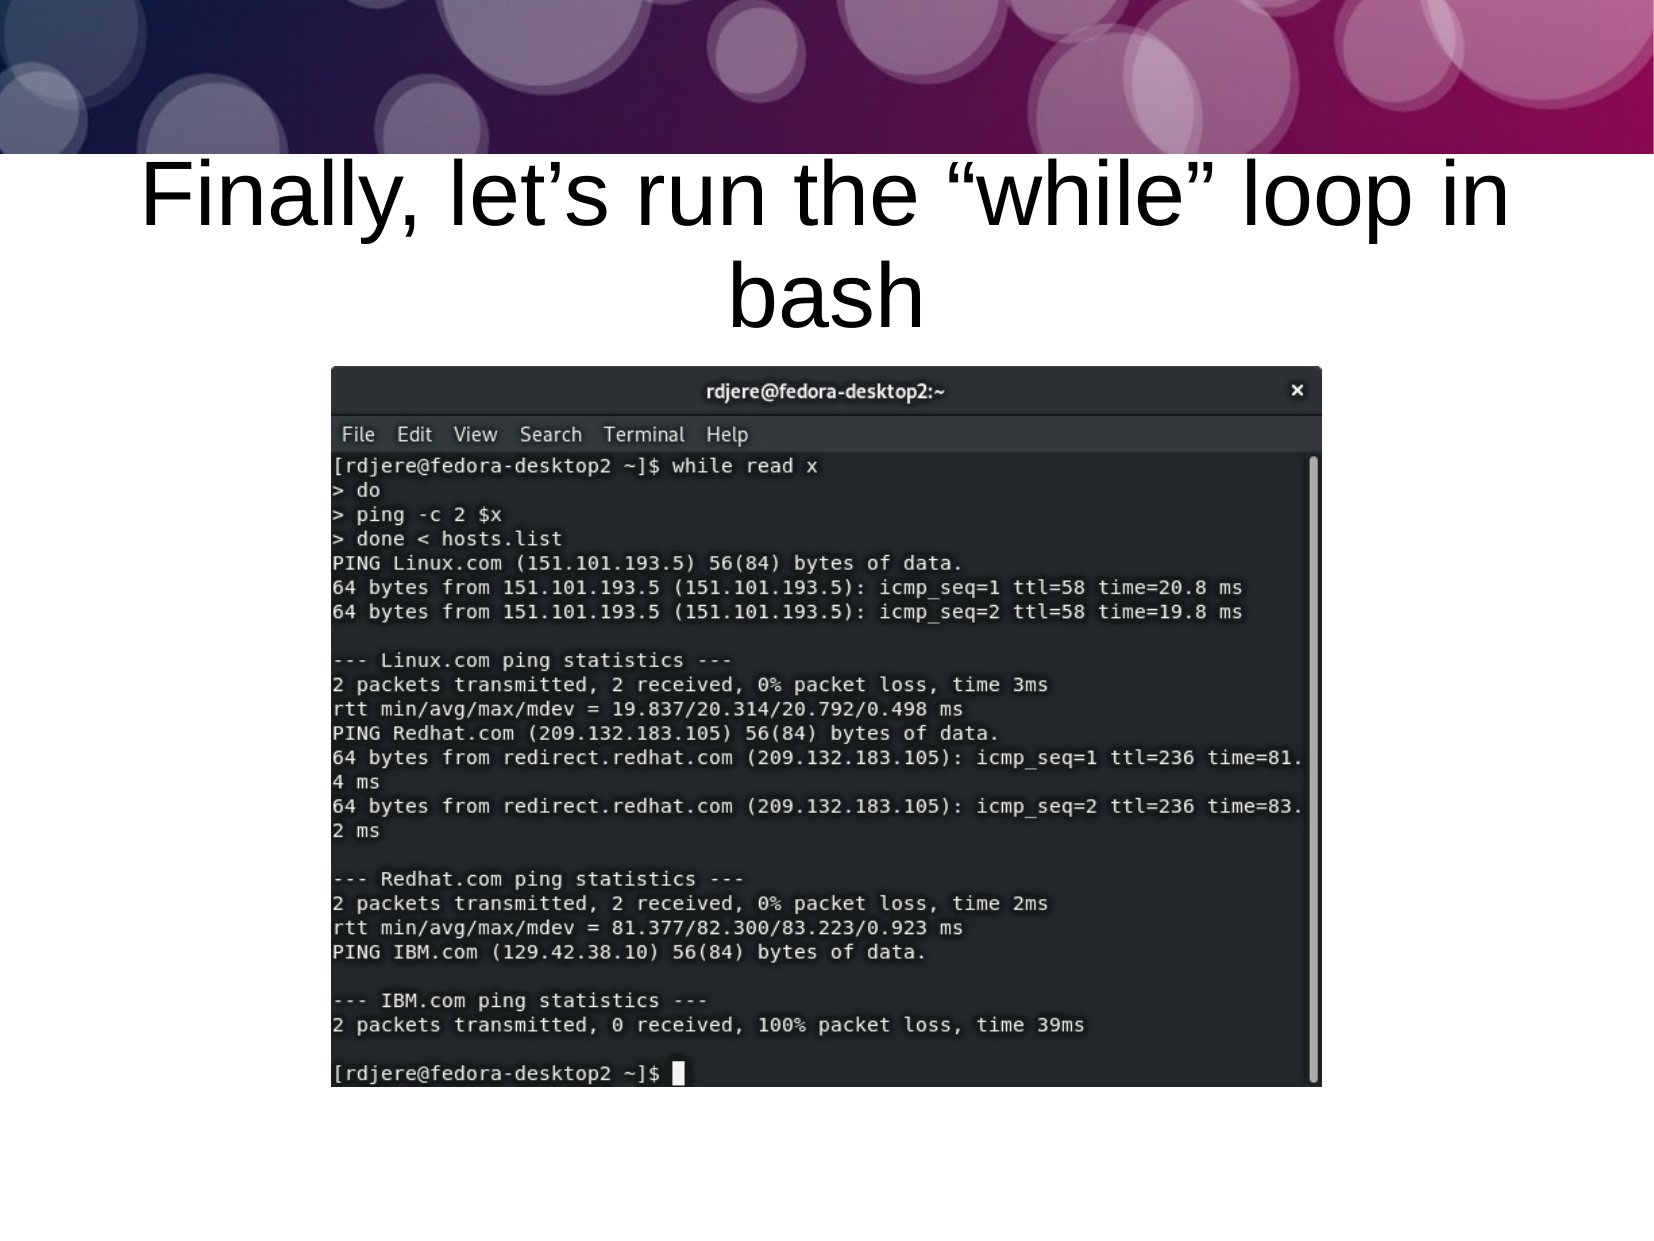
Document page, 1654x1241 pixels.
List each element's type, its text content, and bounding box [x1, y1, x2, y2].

picture [331, 366, 1322, 1087]
picture [0, 0, 1654, 154]
title Finally, let’s run the “while” loop in bash [82, 142, 1571, 348]
